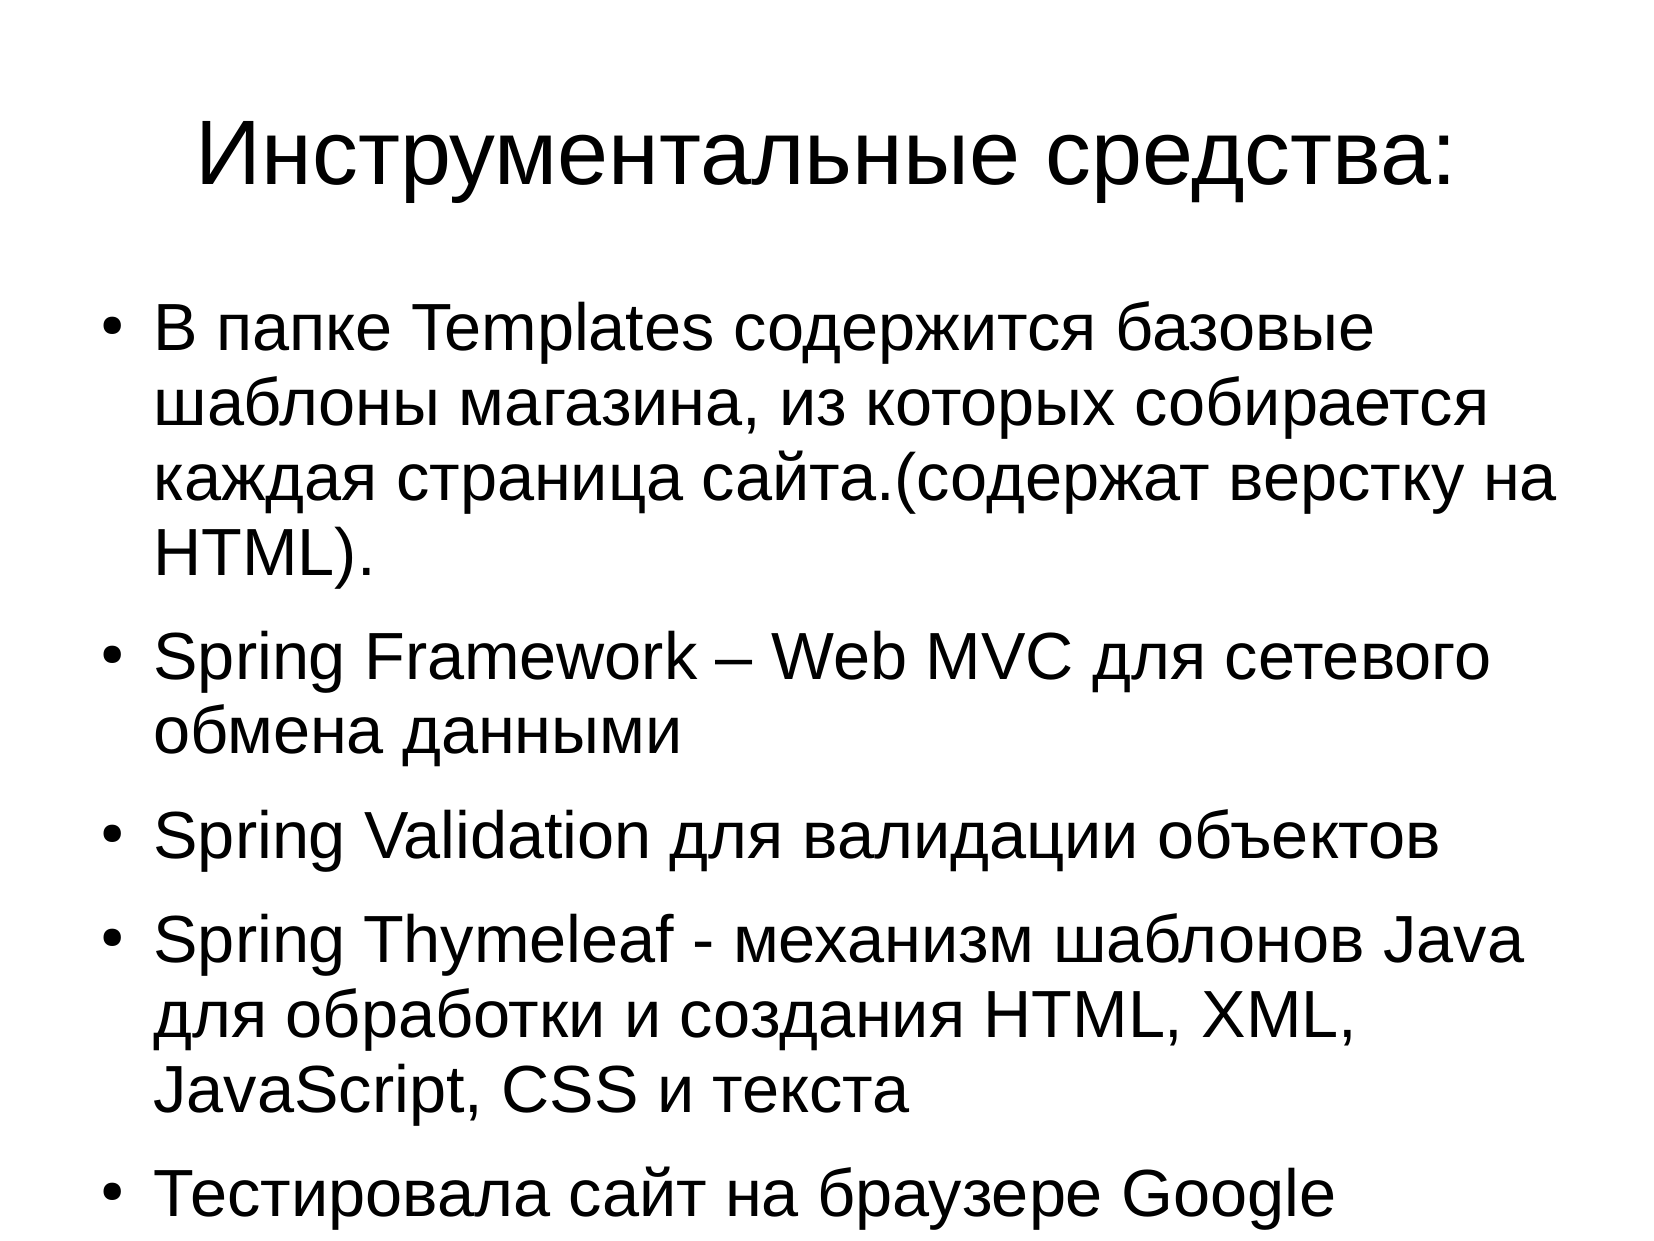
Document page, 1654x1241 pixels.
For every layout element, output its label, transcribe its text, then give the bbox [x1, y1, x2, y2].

title Инструментальные средства: [82, 49, 1571, 257]
list В папке Templates содержится базовые шаблоны магазина, из которых собирается каждая страница сайта.(содержат верстку на HTML). Spring Framework – Web MVC для сетевого обмена данными Spring Validation для валидации объектов Spring Thymeleaf - механизм шаблонов Java для обработки и создания HTML, XML, JavaScript, CSS и текста Тестировала сайт на браузере Google [82, 290, 1571, 1231]
